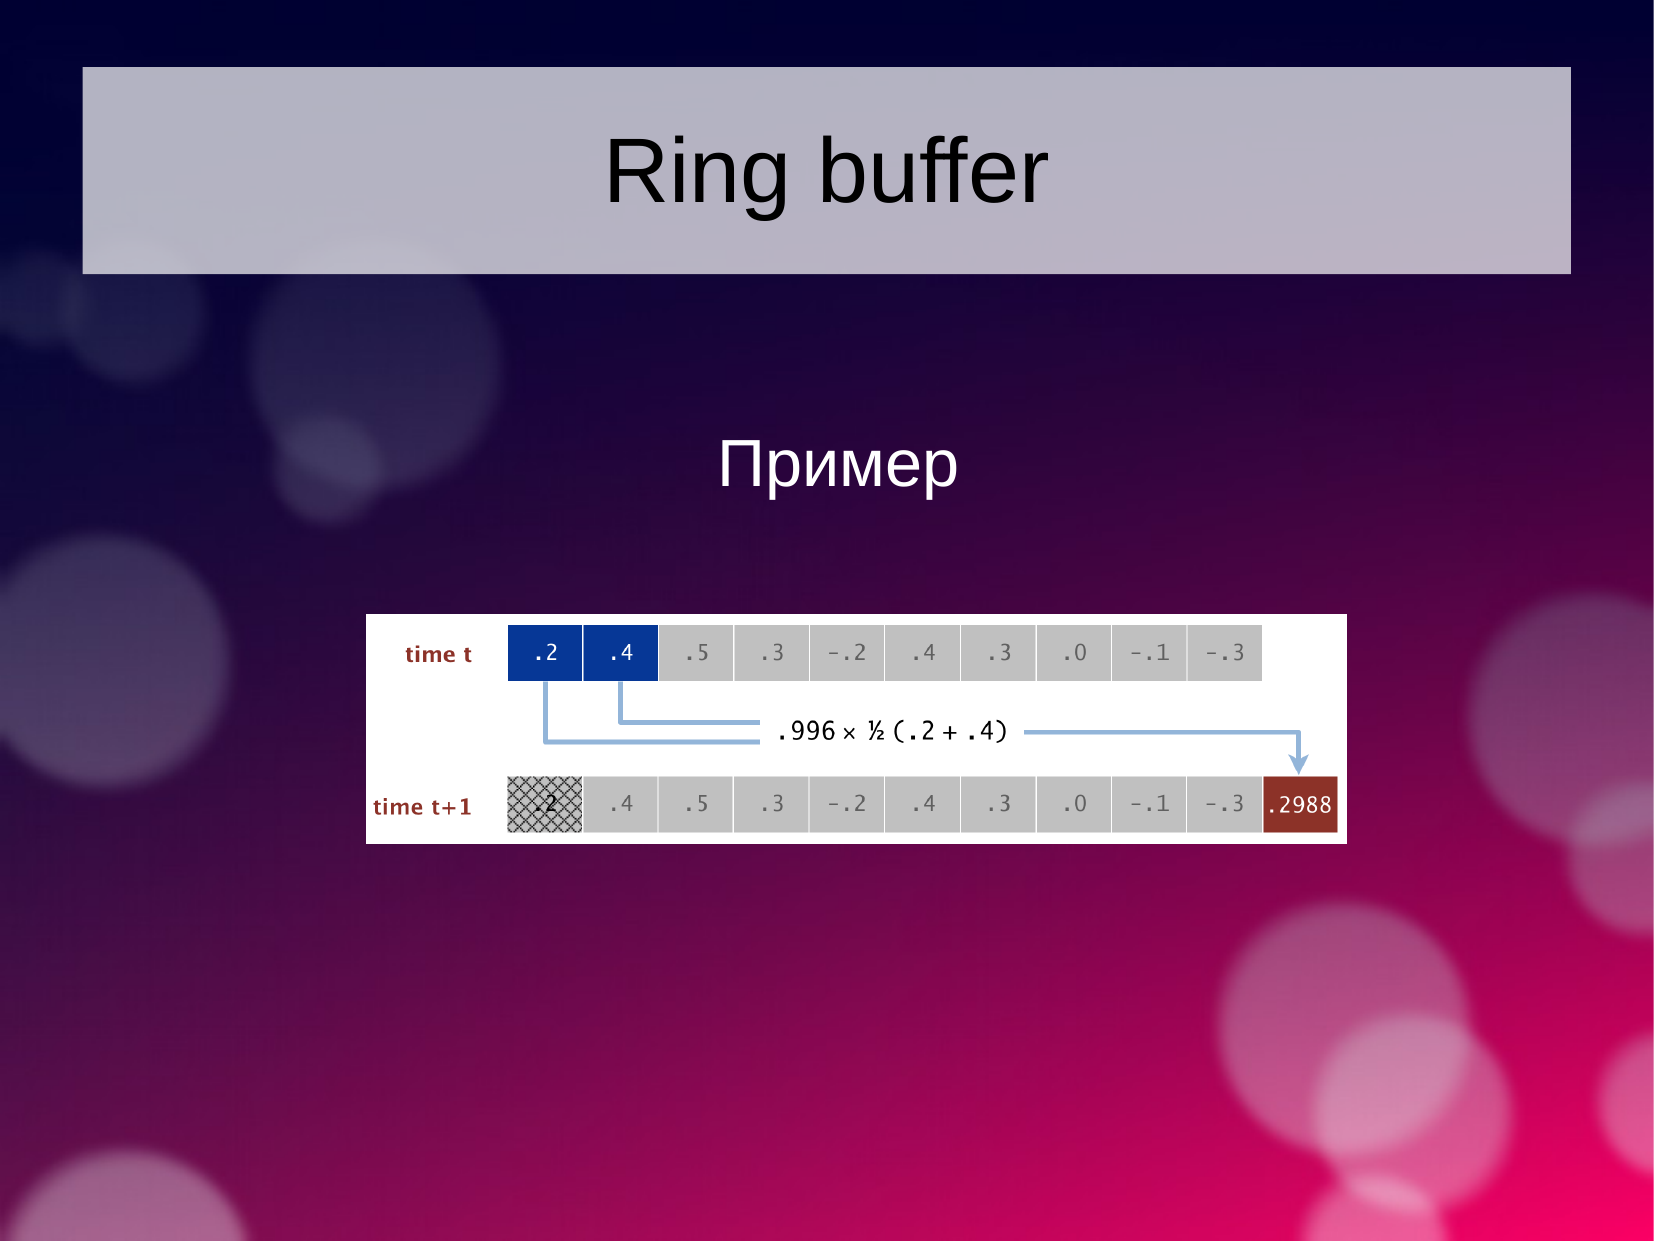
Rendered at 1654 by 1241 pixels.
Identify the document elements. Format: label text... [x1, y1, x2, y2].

picture [0, 0, 1654, 1241]
title Ring buffer [82, 67, 1571, 275]
list Пример [59, 425, 1548, 1193]
